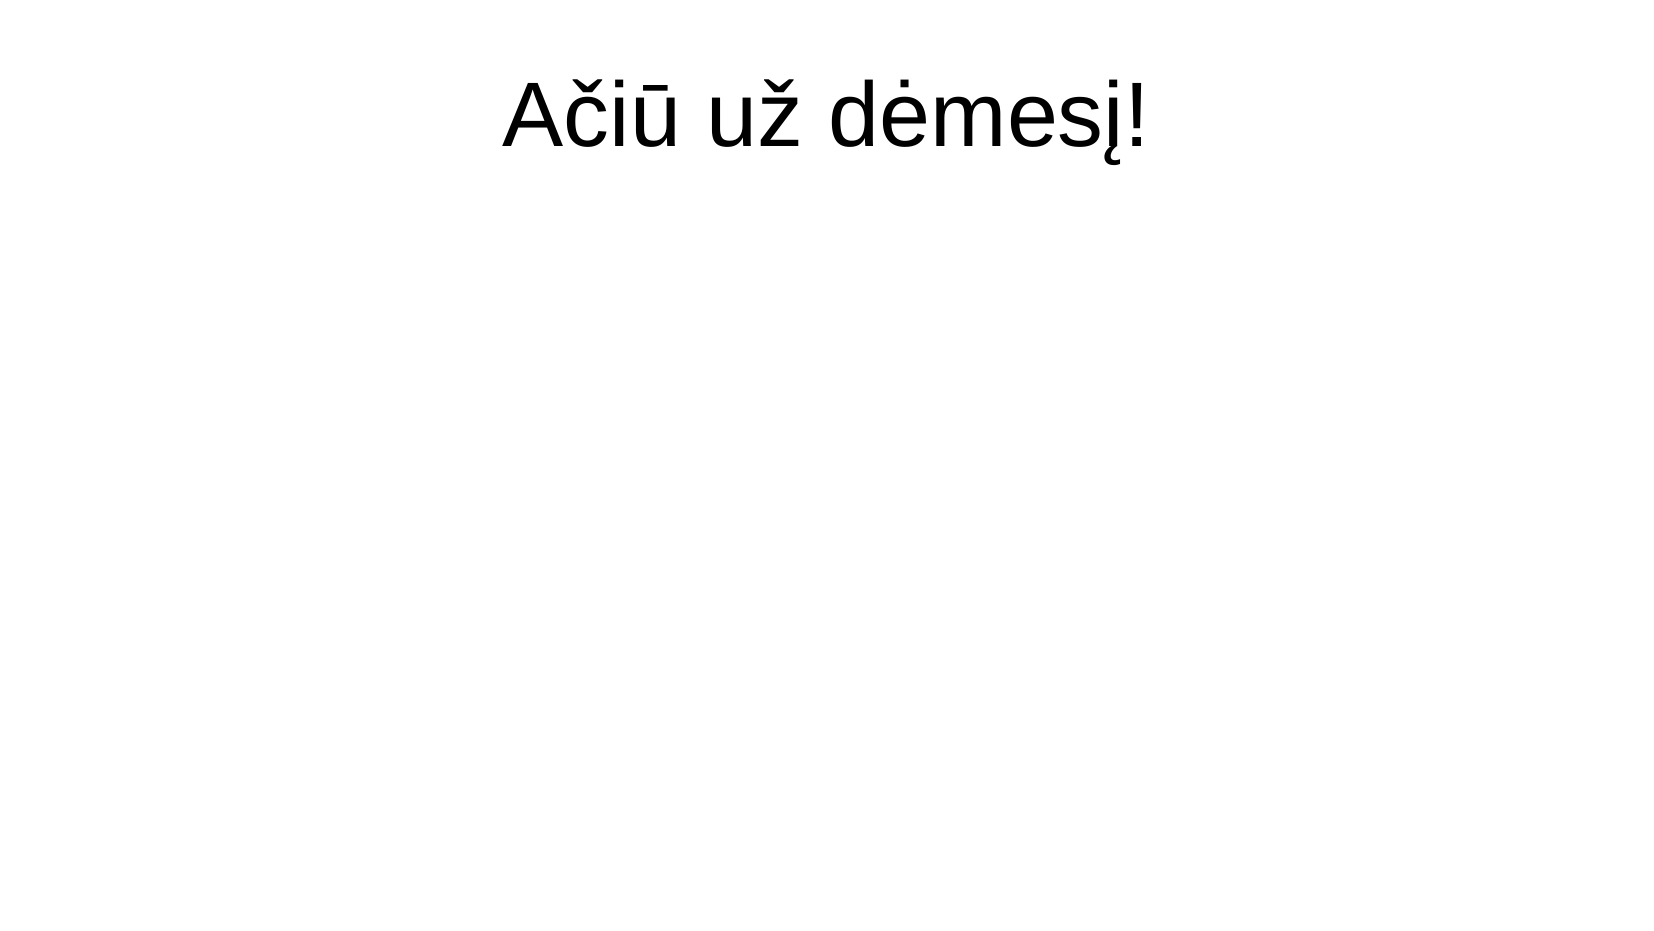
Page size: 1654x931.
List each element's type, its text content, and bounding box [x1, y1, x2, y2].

title Ačiū už dėmesį! [82, 37, 1571, 193]
